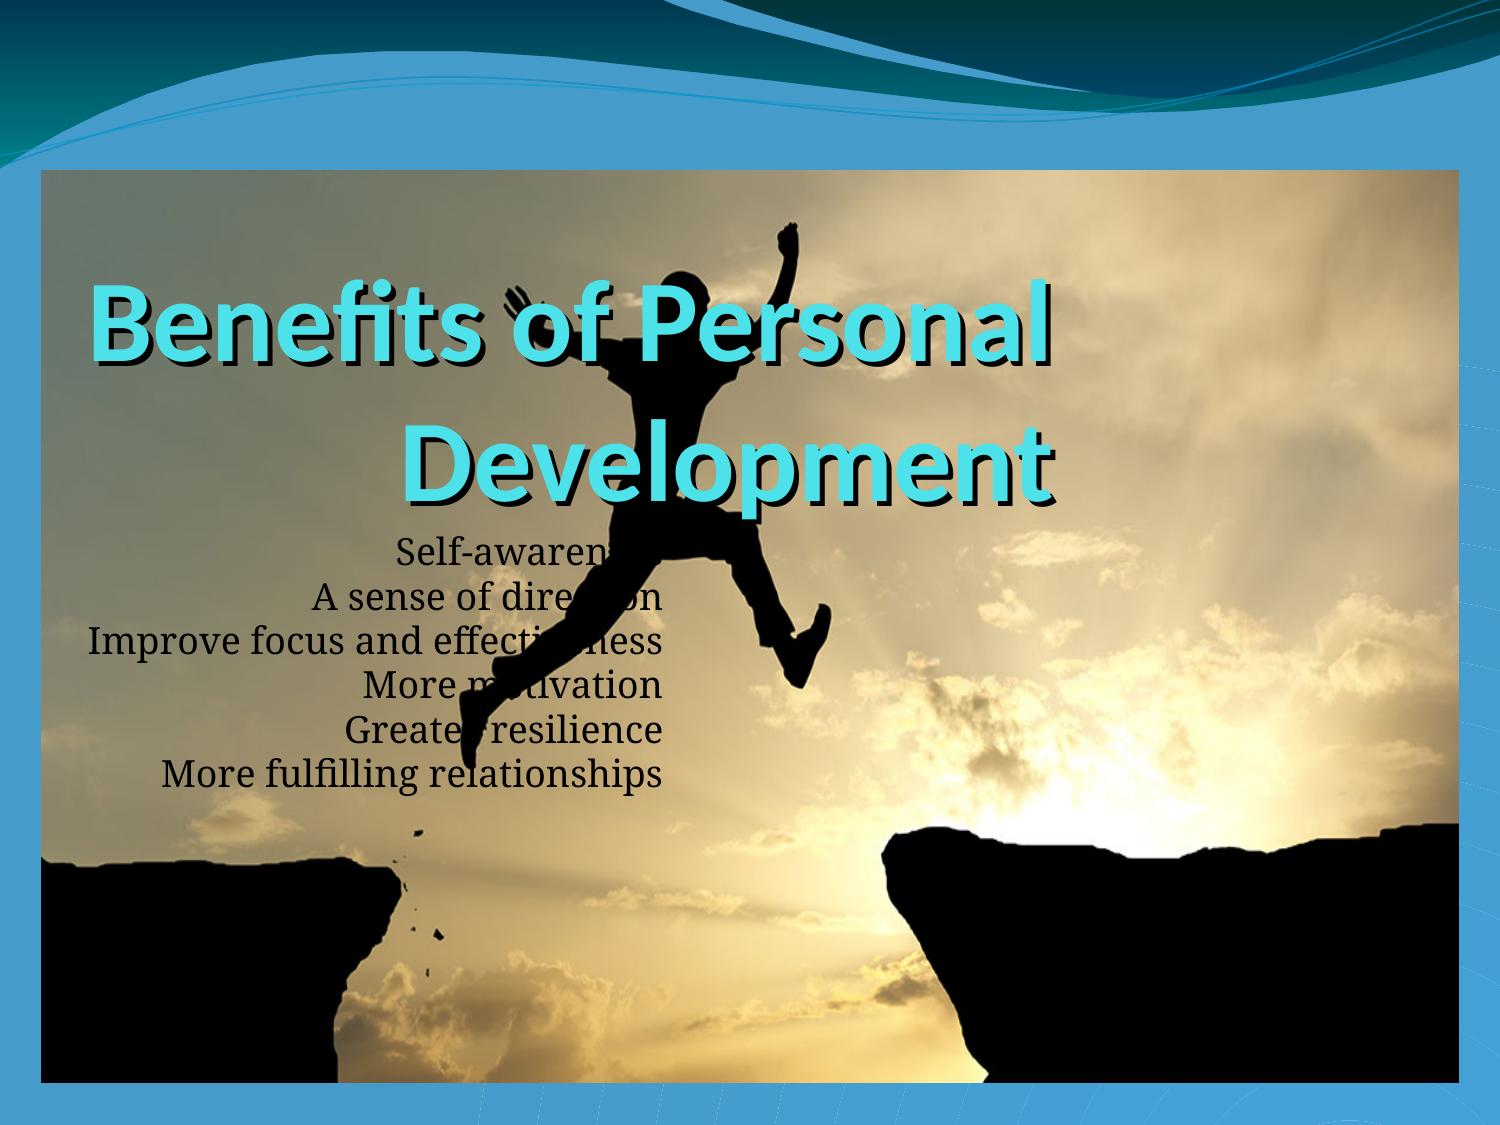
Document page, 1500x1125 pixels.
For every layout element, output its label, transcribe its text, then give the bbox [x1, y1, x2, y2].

picture [635, 90, 669, 94]
picture [41, 170, 1459, 1083]
title Benefits of Personal Development [87, 224, 1376, 526]
subtitle Self-awareness A sense of direction Improve focus and effectiveness More motivation Greater resilience More fulfilling relationships [87, 529, 1377, 818]
picture [113, 125, 133, 131]
picture [65, 138, 80, 143]
